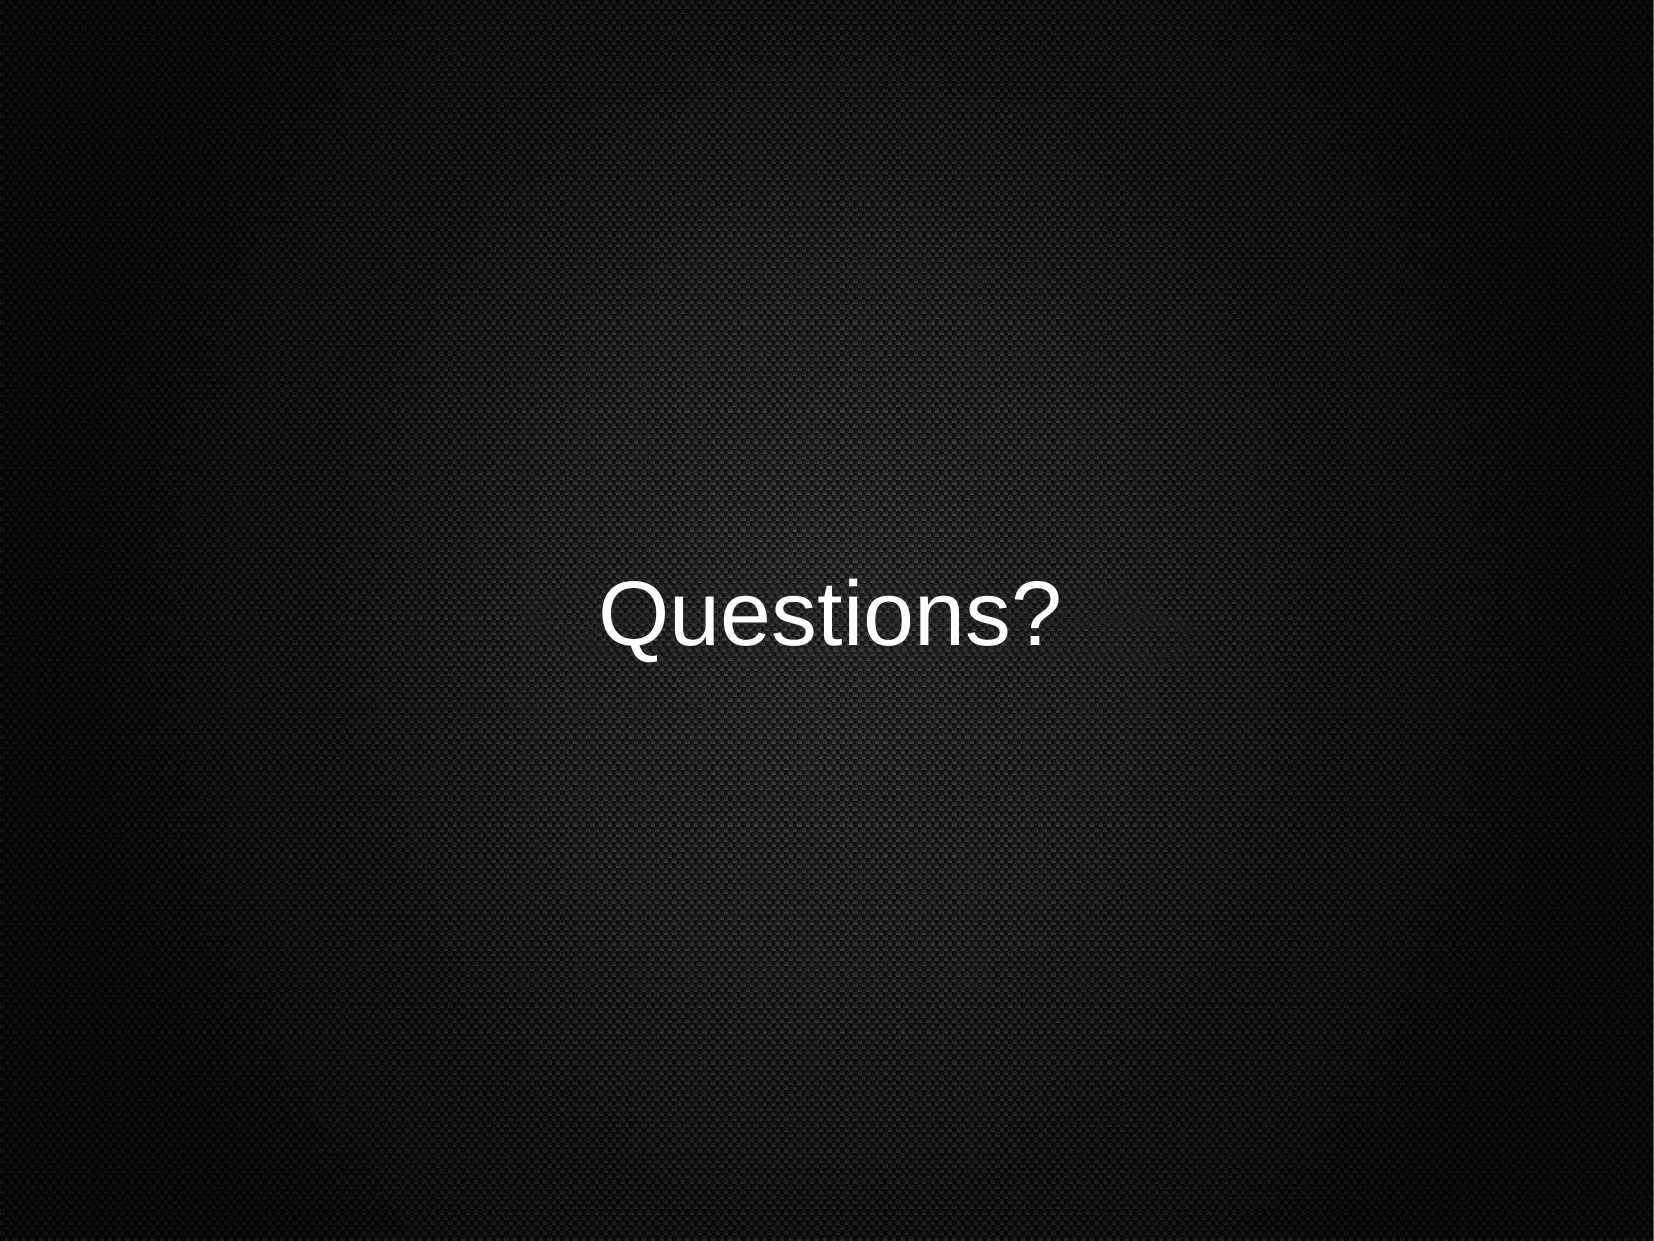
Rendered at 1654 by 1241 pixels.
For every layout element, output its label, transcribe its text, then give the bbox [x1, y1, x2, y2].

picture [0, 0, 1654, 1241]
title Questions? [86, 510, 1576, 718]
